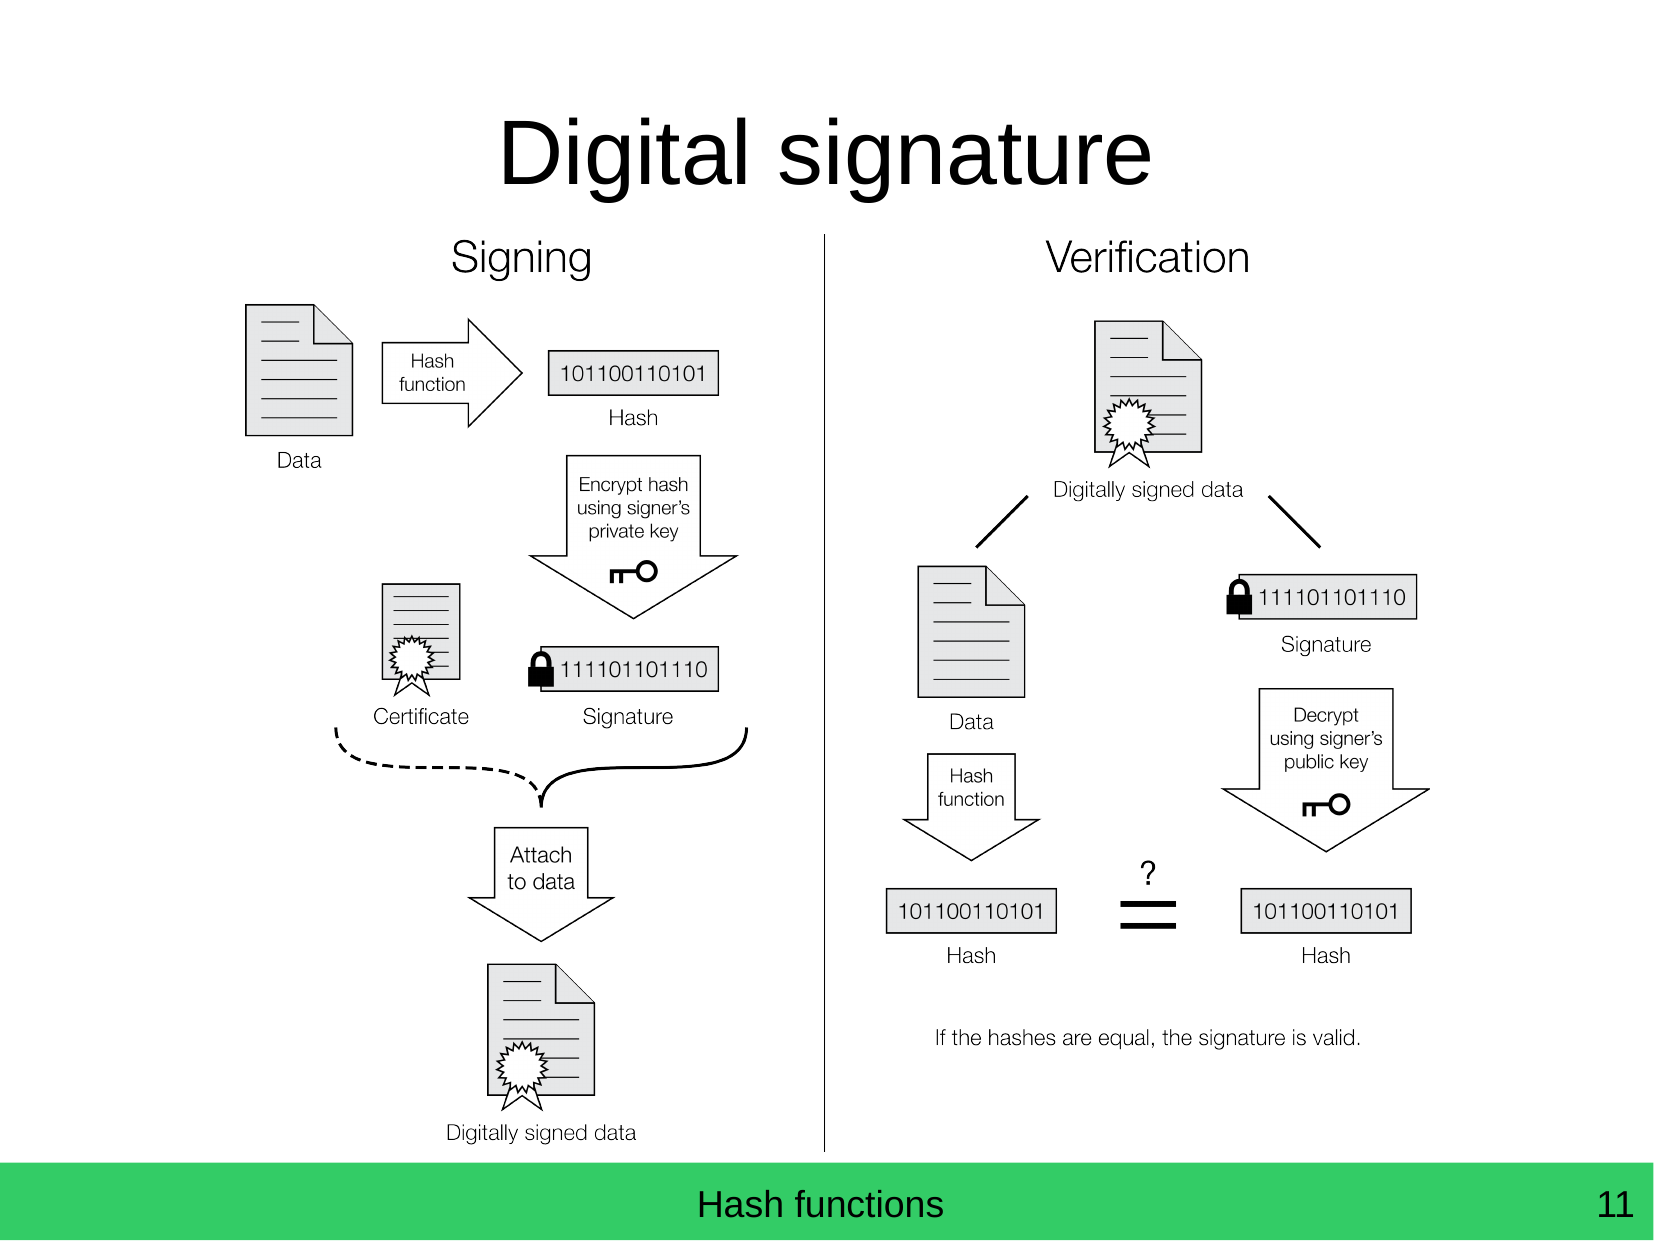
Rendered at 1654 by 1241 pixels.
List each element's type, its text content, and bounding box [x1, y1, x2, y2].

picture [245, 234, 1430, 1152]
title Digital signature [82, 56, 1571, 250]
